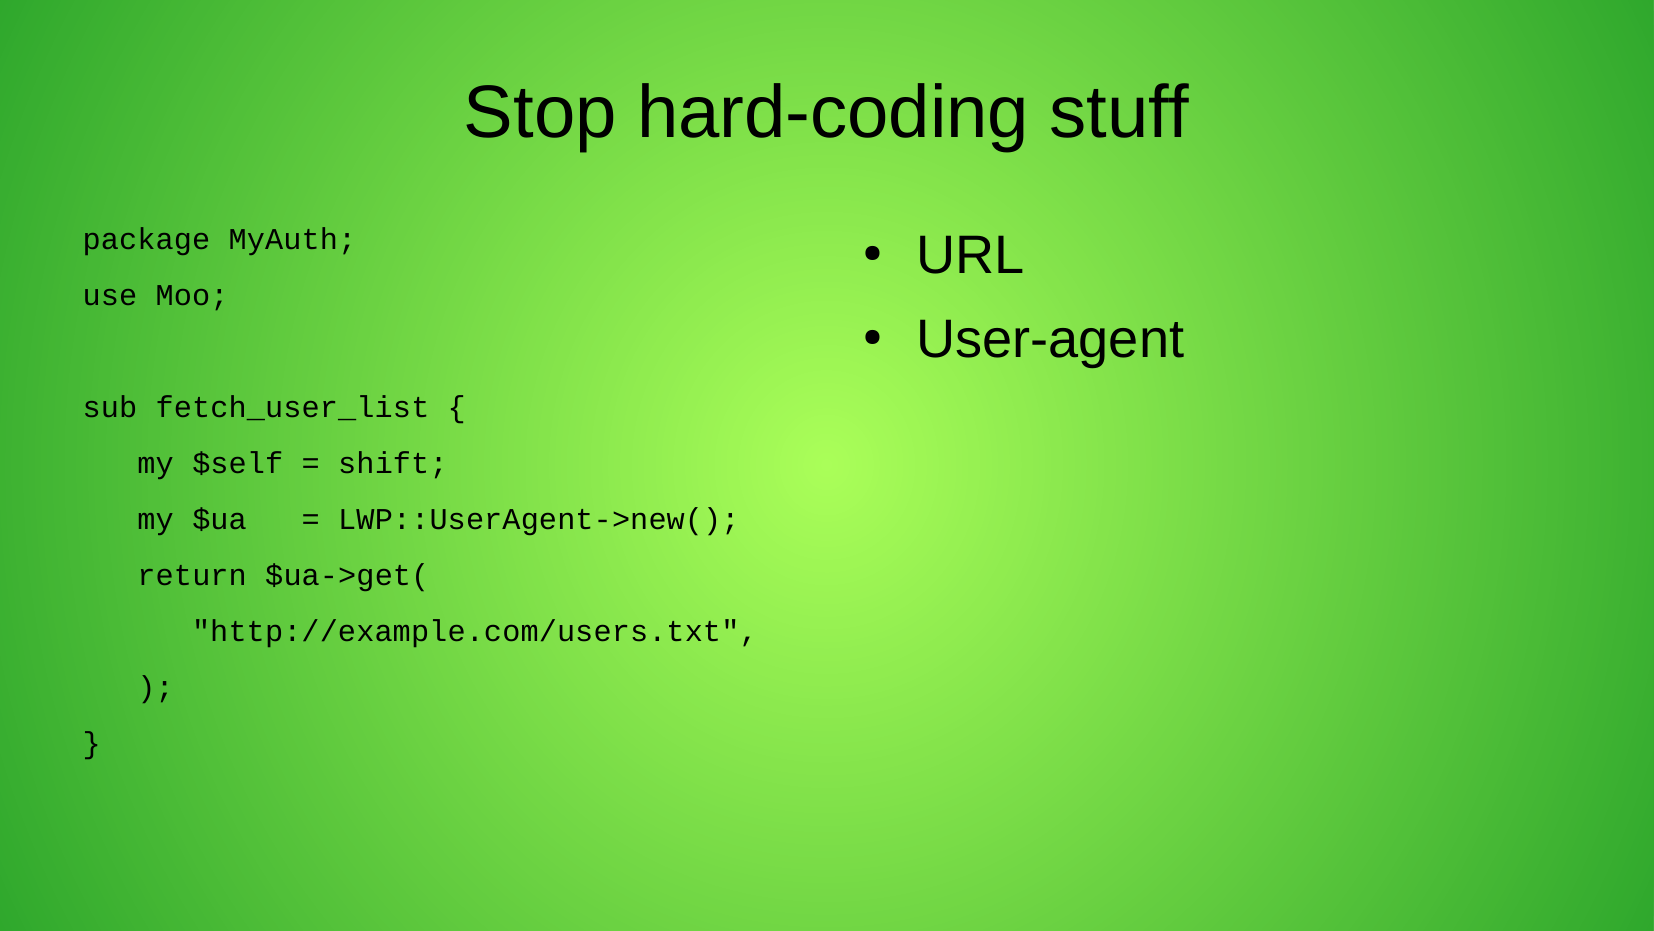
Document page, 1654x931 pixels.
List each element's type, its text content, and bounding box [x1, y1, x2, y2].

list URL User-agent [845, 224, 1572, 764]
title Stop hard-coding stuff [82, 35, 1571, 189]
list package MyAuth; use Moo; sub fetch_user_list { my $self = shift; my $ua = LWP::UserAgent->new(); return $ua->get( "http://example.com/users.txt", ); } [82, 224, 809, 764]
